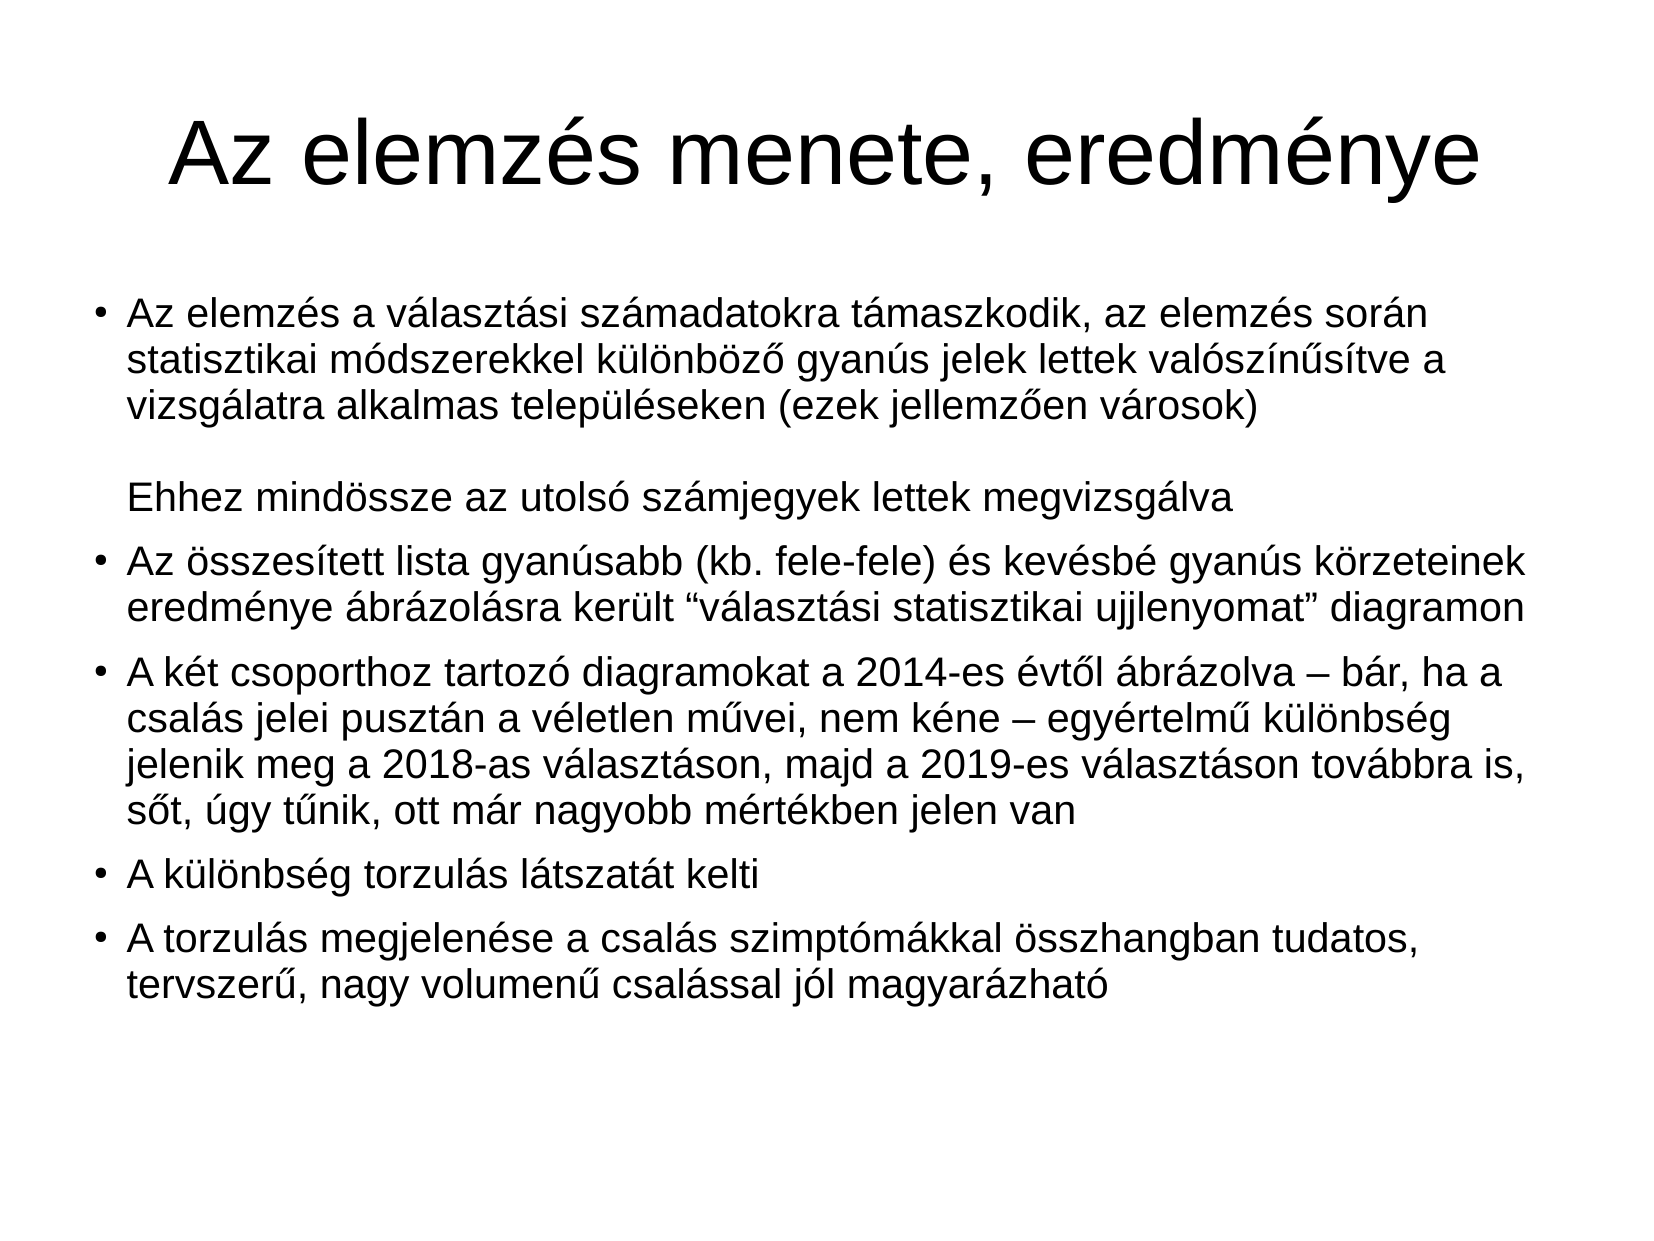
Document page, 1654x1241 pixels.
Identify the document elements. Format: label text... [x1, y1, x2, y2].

list Az elemzés a választási számadatokra támaszkodik, az elemzés során statisztikai módszerekkel különböző gyanús jelek lettek valószínűsítve a vizsgálatra alkalmas településeken (ezek jellemzően városok) Ehhez mindössze az utolsó számjegyek lettek megvizsgálva Az összesített lista gyanúsabb (kb. fele-fele) és kevésbé gyanús körzeteinek eredménye ábrázolásra került “választási statisztikai ujjlenyomat” diagramon A két csoporthoz tartozó diagramokat a 2014-es évtől ábrázolva – bár, ha a csalás jelei pusztán a véletlen művei, nem kéne – egyértelmű különbség jelenik meg a 2018-as választáson, majd a 2019-es választáson továbbra is, sőt, úgy tűnik, ott már nagyobb mértékben jelen van A különbség torzulás látszatát kelti A torzulás megjelenése a csalás szimptómákkal összhangban tudatos, tervszerű, nagy volumenű csalással jól magyarázható [82, 290, 1571, 1010]
title Az elemzés menete, eredménye [82, 49, 1571, 257]
